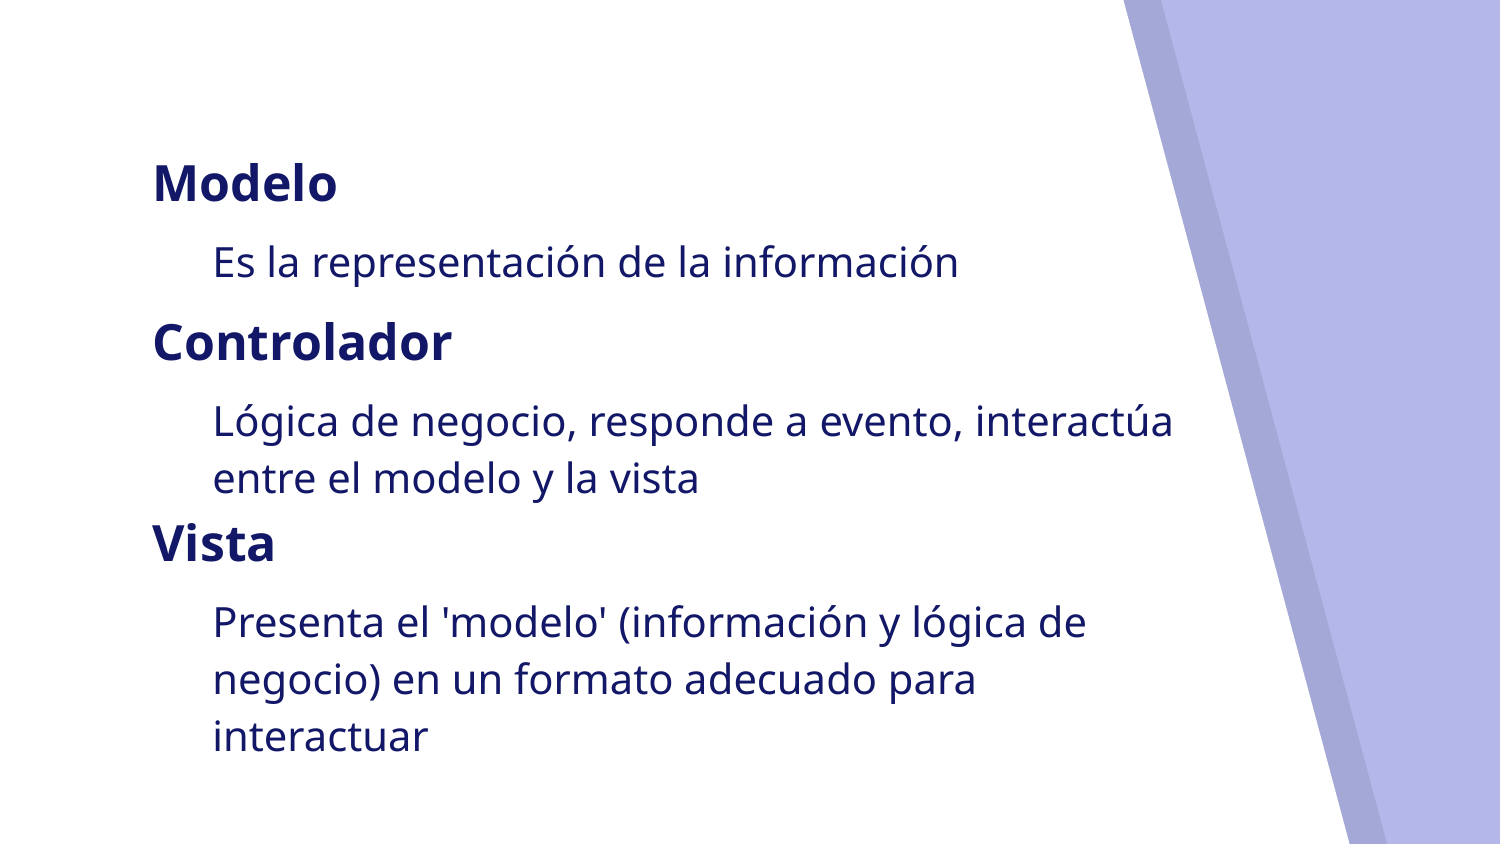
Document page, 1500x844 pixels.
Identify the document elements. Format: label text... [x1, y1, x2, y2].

list Lógica de negocio, responde a evento, interactúa entre el modelo y la vista [137, 391, 1205, 538]
title Vista [137, 506, 1011, 587]
title Modelo [137, 146, 1011, 227]
list Presenta el 'modelo' (información y lógica de negocio) en un formato adecuado para interactuar [137, 592, 1205, 739]
list Es la representación de la información [137, 232, 1205, 330]
title Controlador [137, 306, 1011, 386]
